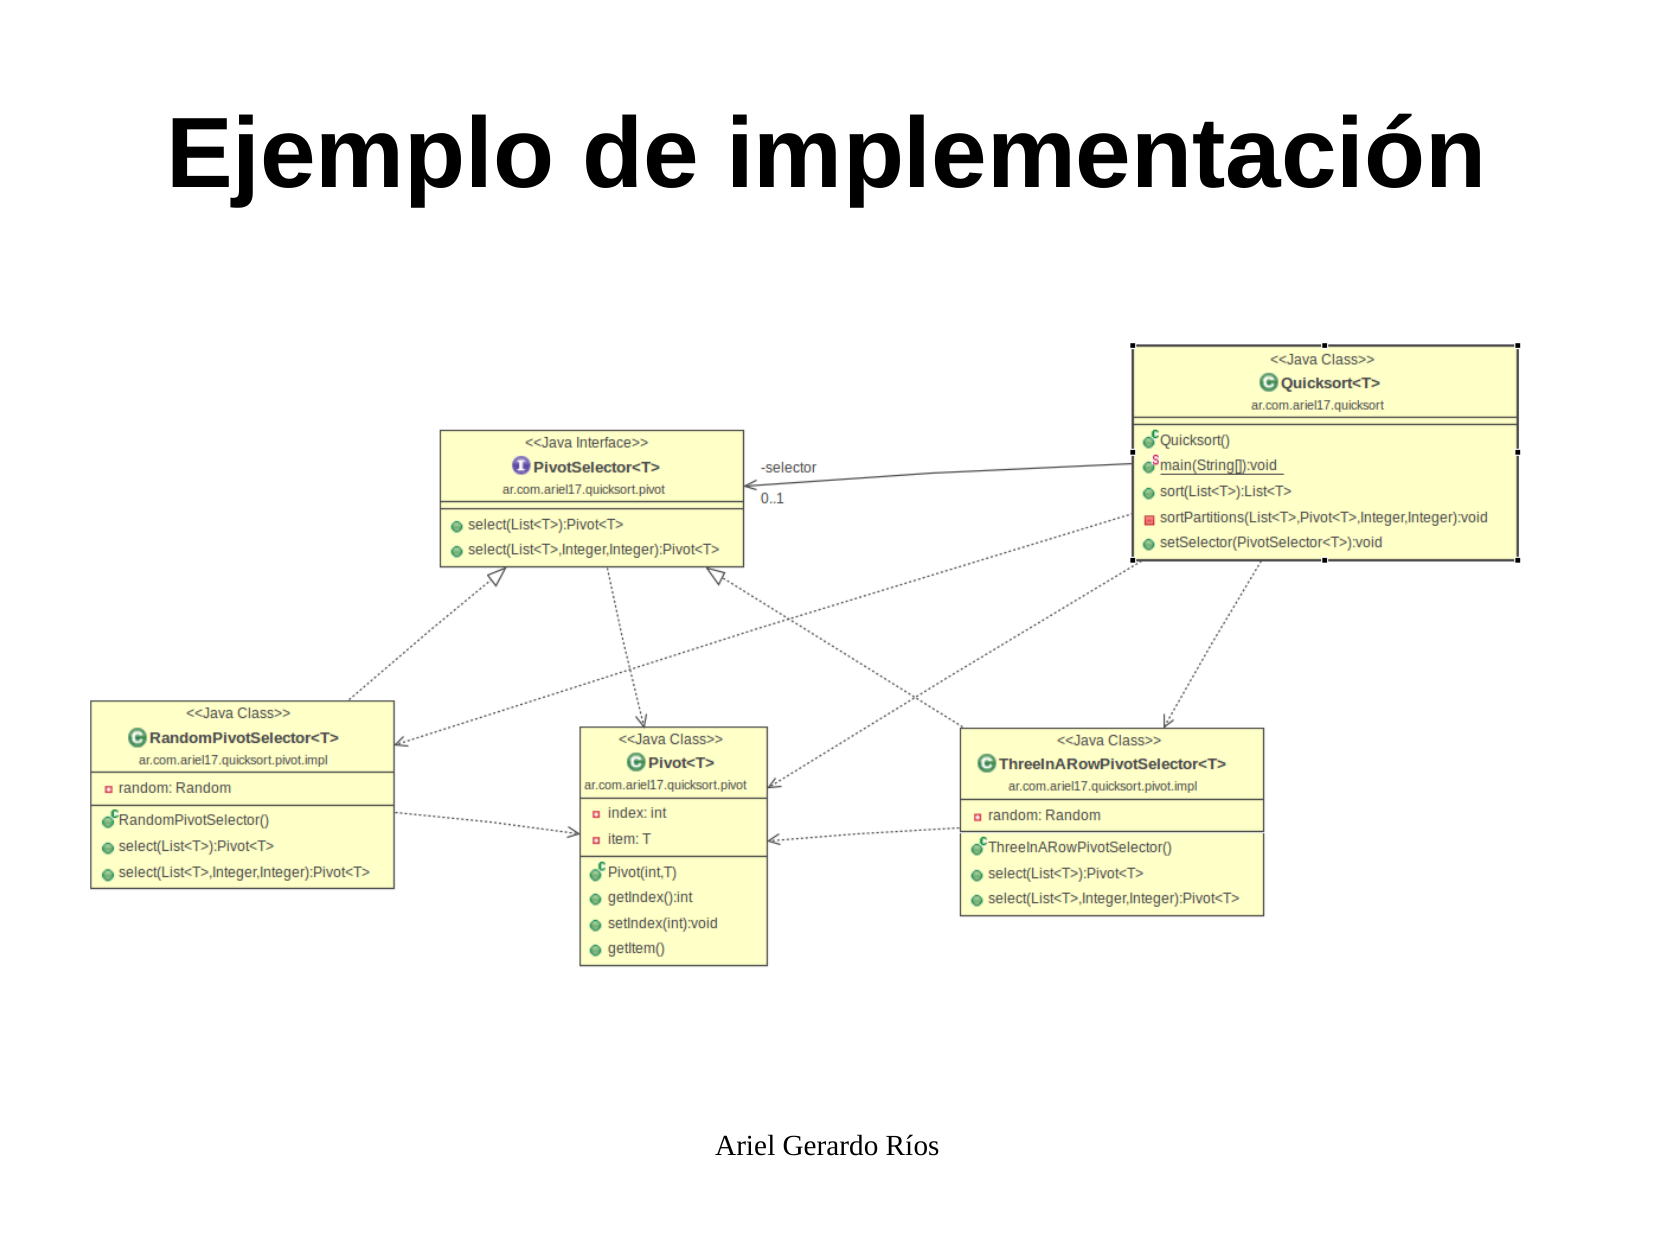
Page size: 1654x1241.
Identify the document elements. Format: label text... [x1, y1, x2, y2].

title Ejemplo de implementación [82, 49, 1571, 257]
picture [82, 329, 1538, 990]
